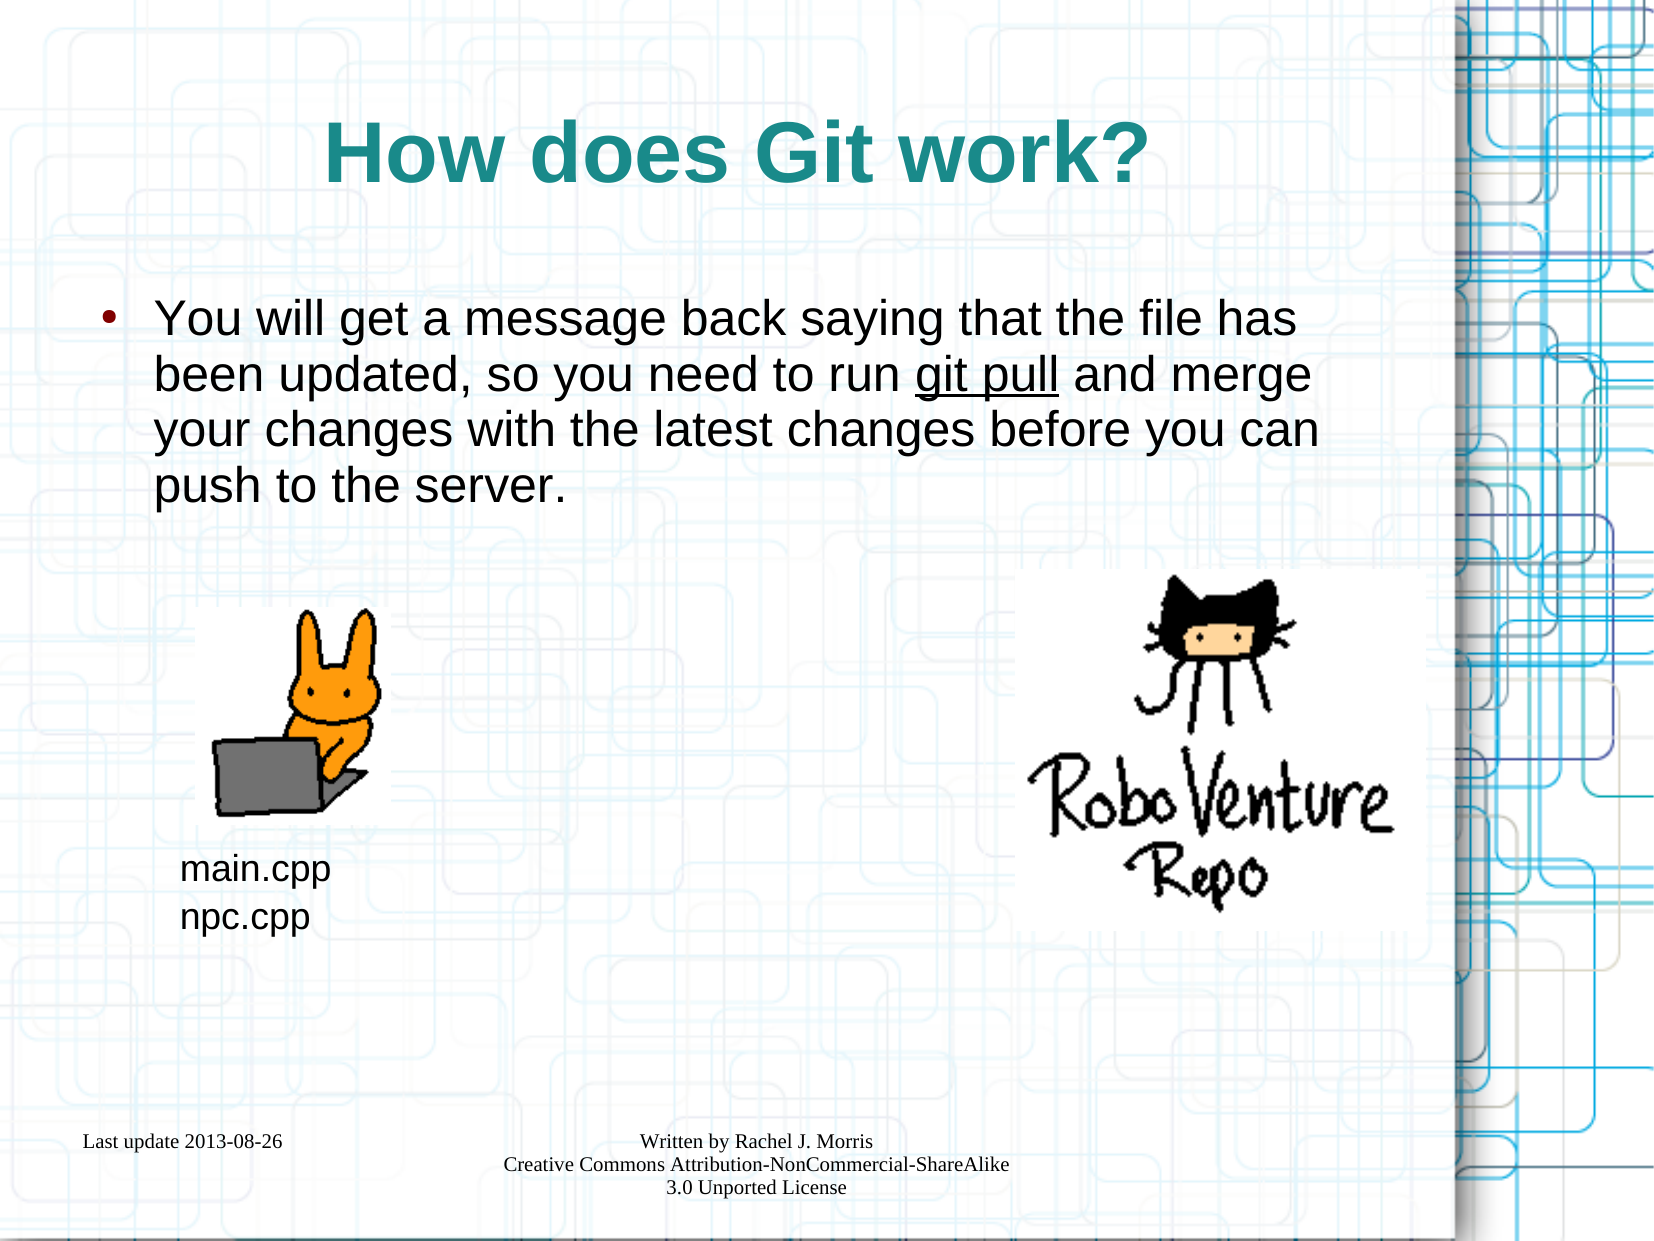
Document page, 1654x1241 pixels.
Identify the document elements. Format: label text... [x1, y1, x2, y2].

text_box npc.cpp [165, 888, 451, 946]
list You will get a message back saying that the file has been updated, so you need to run git pull and merge your changes with the latest changes before you can push to the server. [82, 290, 1418, 514]
title How does Git work? [59, 49, 1418, 257]
text_box main.cpp [165, 840, 451, 888]
picture [0, 0, 1654, 1241]
